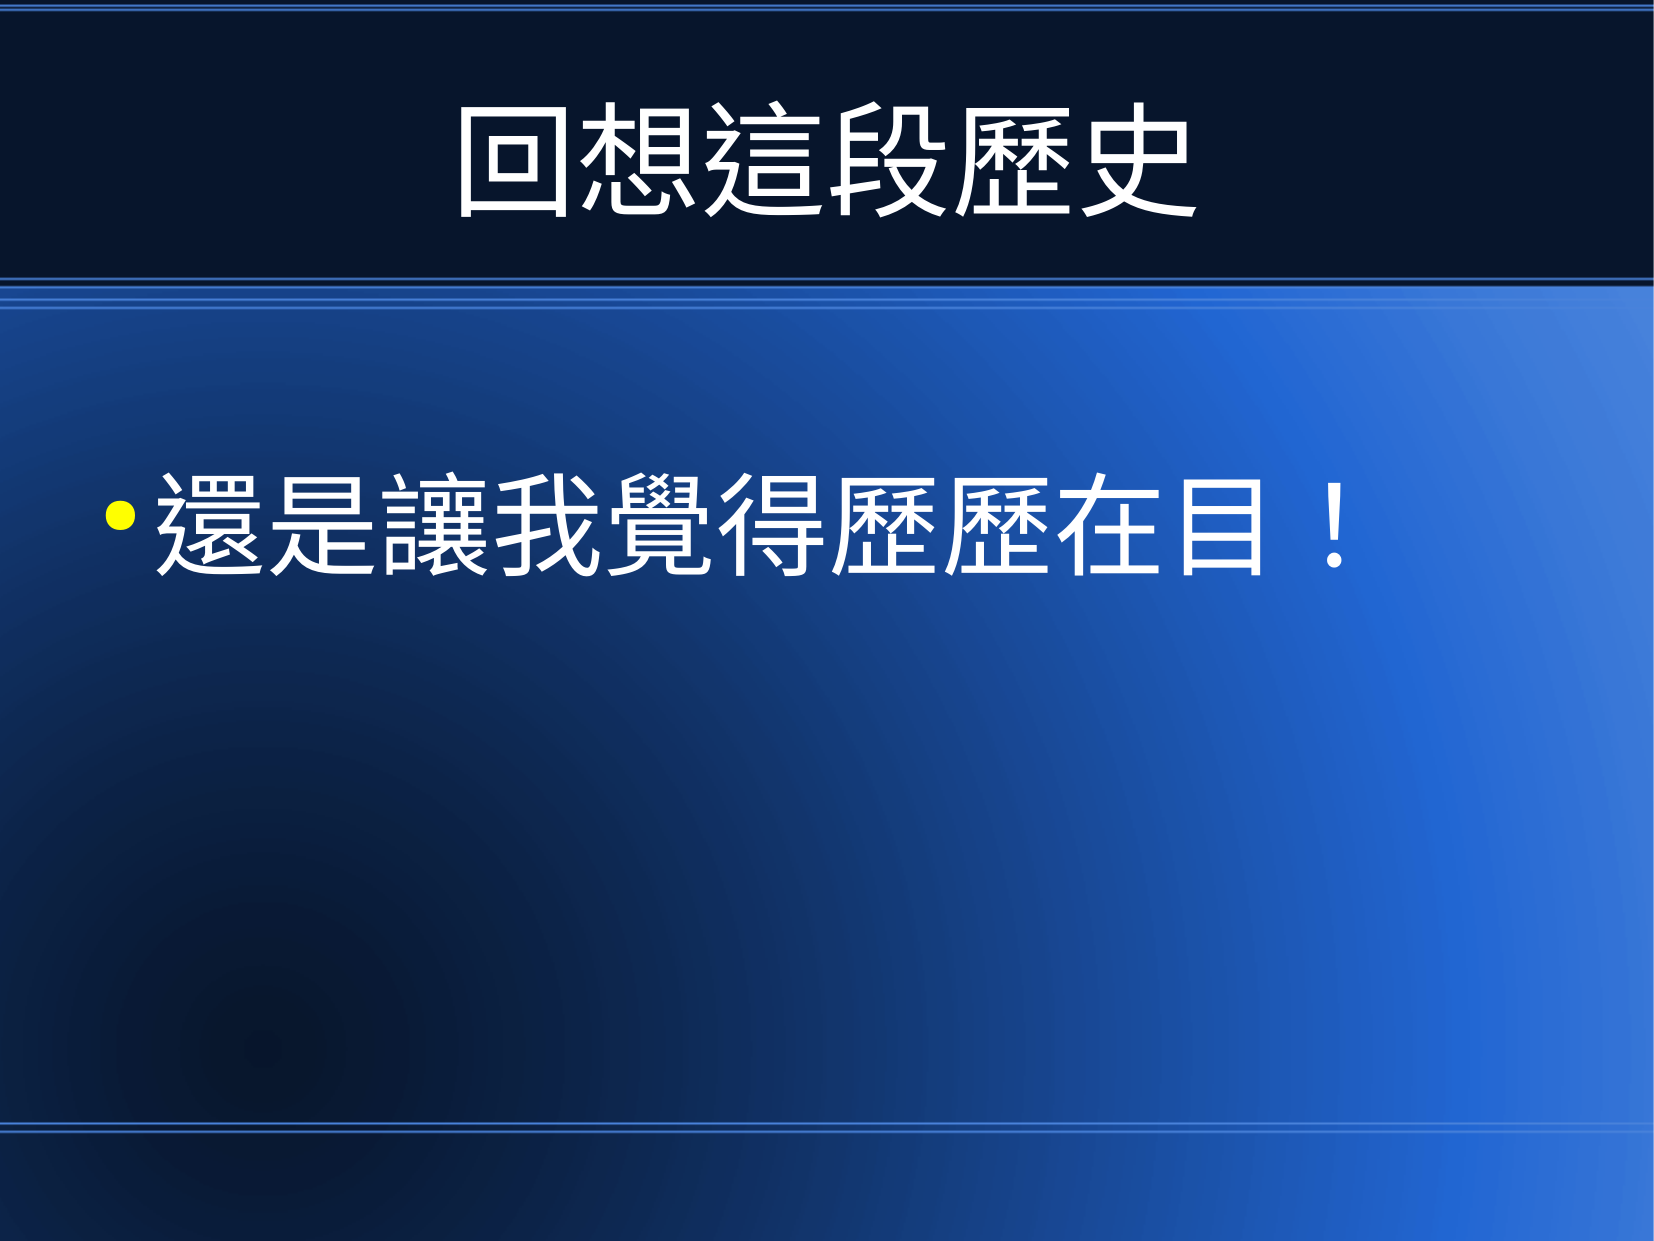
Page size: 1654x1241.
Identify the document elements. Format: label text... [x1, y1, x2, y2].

title 回想這段歷史 [82, 49, 1571, 257]
list 還是讓我覺得歷歷在目！ [82, 355, 1571, 1241]
picture [0, 0, 1654, 1241]
